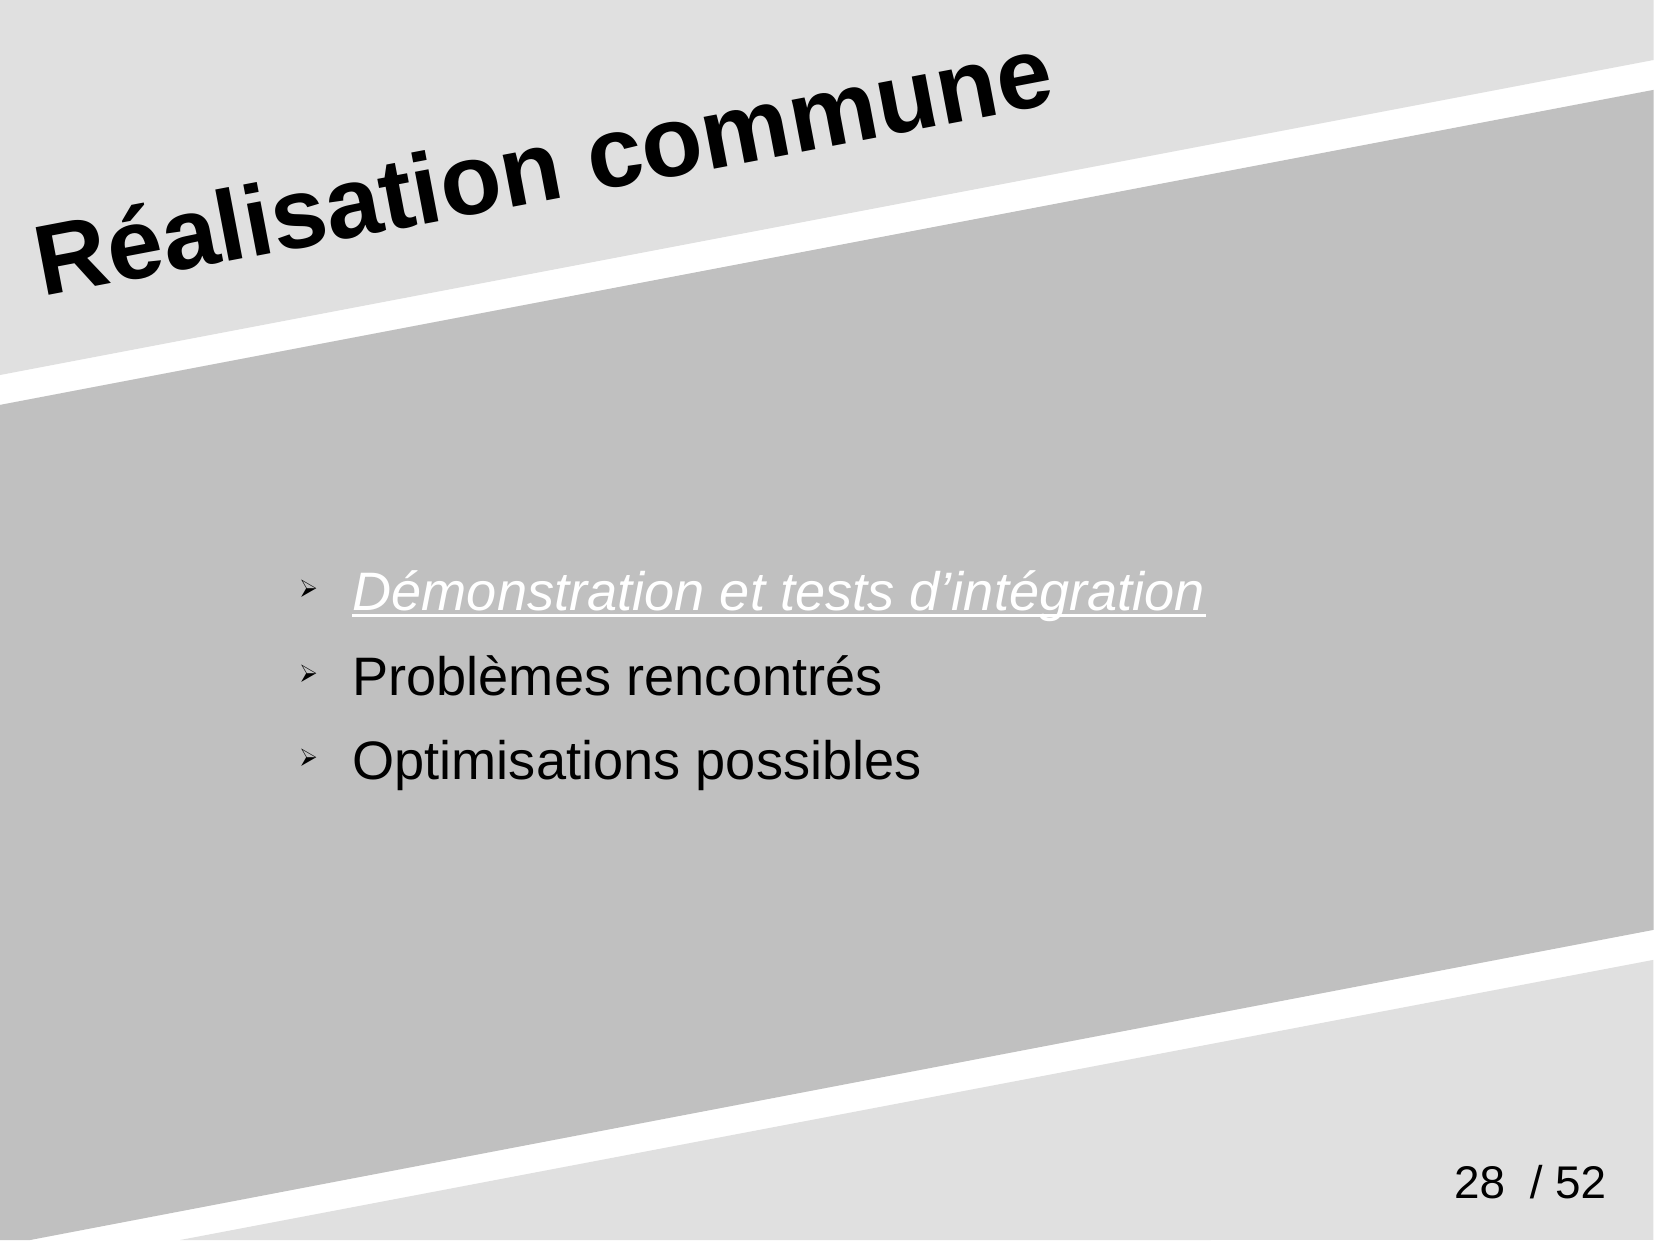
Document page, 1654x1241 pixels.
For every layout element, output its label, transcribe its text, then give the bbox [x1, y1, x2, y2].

title Réalisation commune [17, 0, 1518, 365]
list Démonstration et tests d’intégration Problèmes rencontrés Optimisations possibles [281, 561, 1580, 1207]
